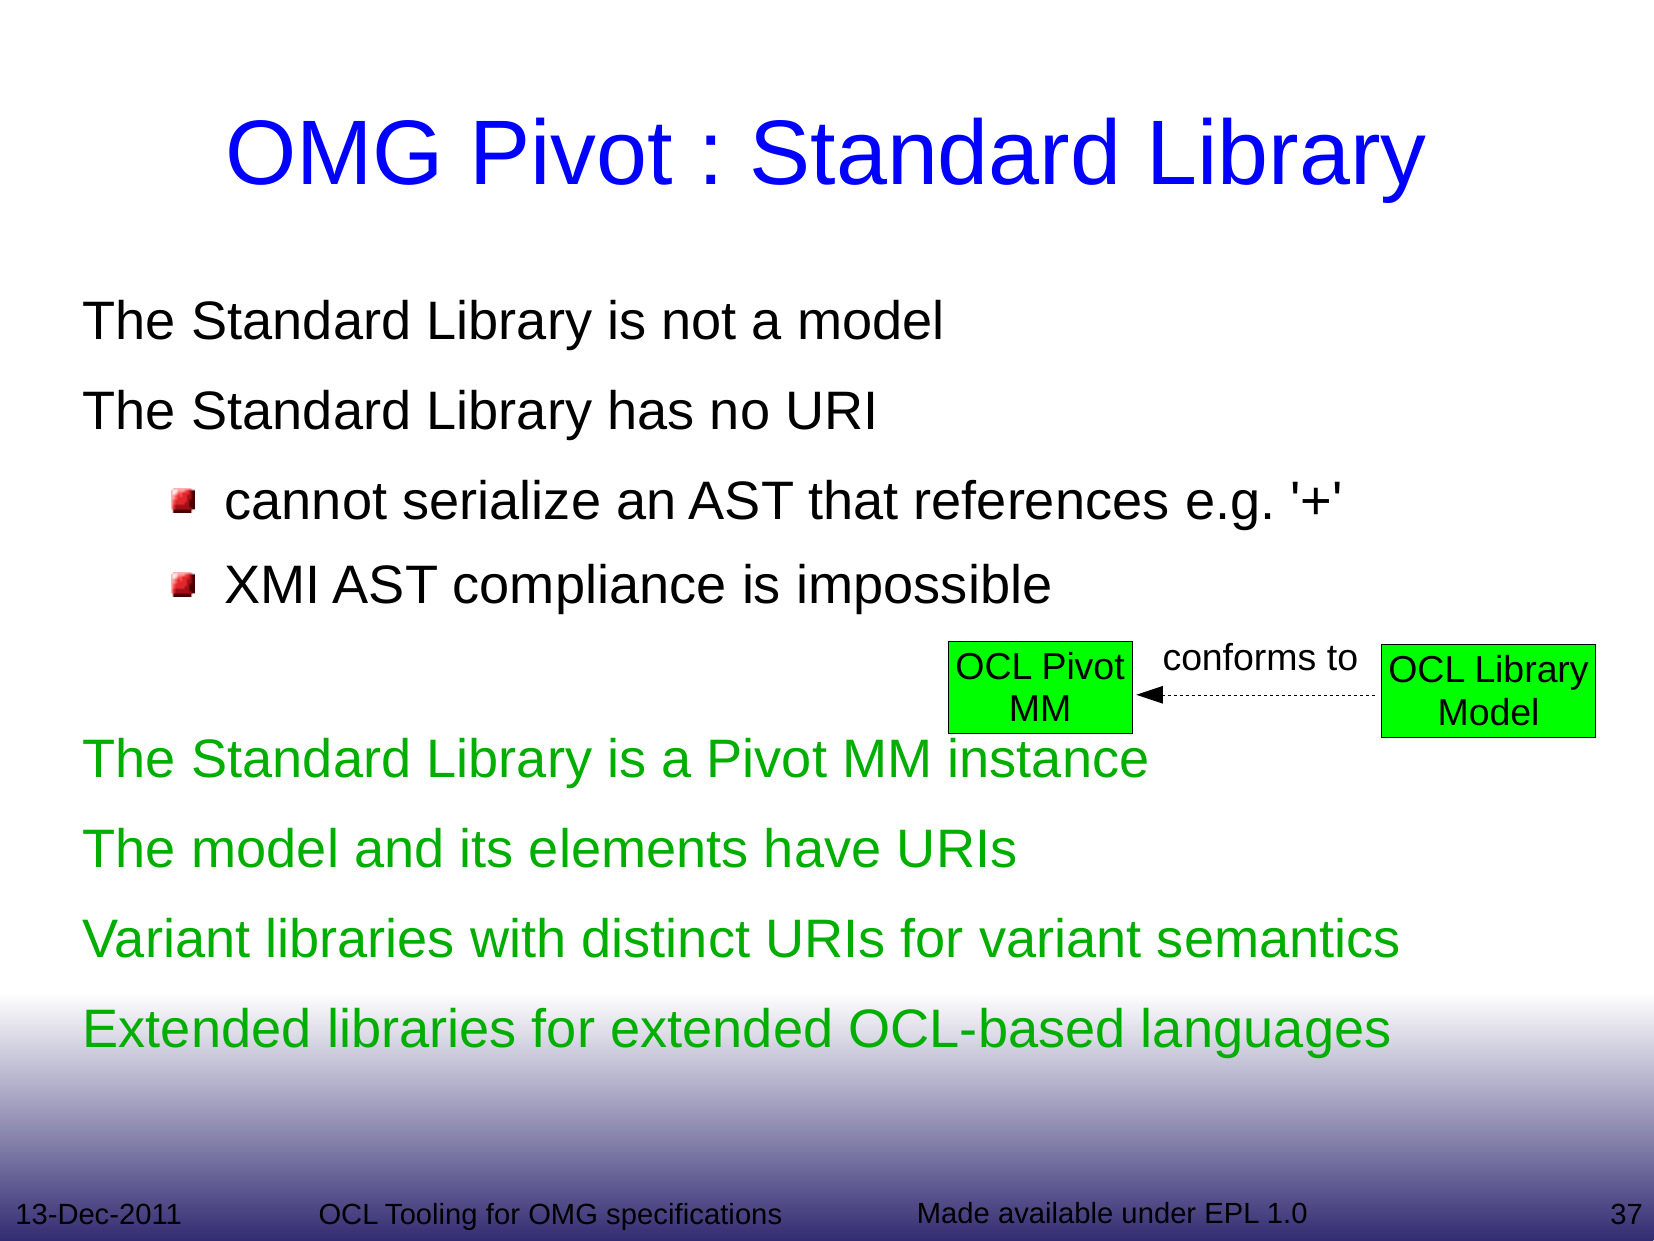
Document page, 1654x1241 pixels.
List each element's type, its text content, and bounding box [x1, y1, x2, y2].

title OMG Pivot : Standard Library [82, 49, 1571, 257]
text_box conforms to [1147, 629, 1374, 687]
text_box OCL Library Model [1381, 644, 1596, 738]
text_box OCL Pivot MM [948, 641, 1133, 734]
list The Standard Library is not a model The Standard Library has no URI cannot serialize an AST that references e.g. '+' XMI AST compliance is impossible The Standard Library is a Pivot MM instance The model and its elements have URIs Variant libraries with distinct URIs for variant semantics Extended libraries for extended OCL-based languages [82, 290, 1571, 1109]
